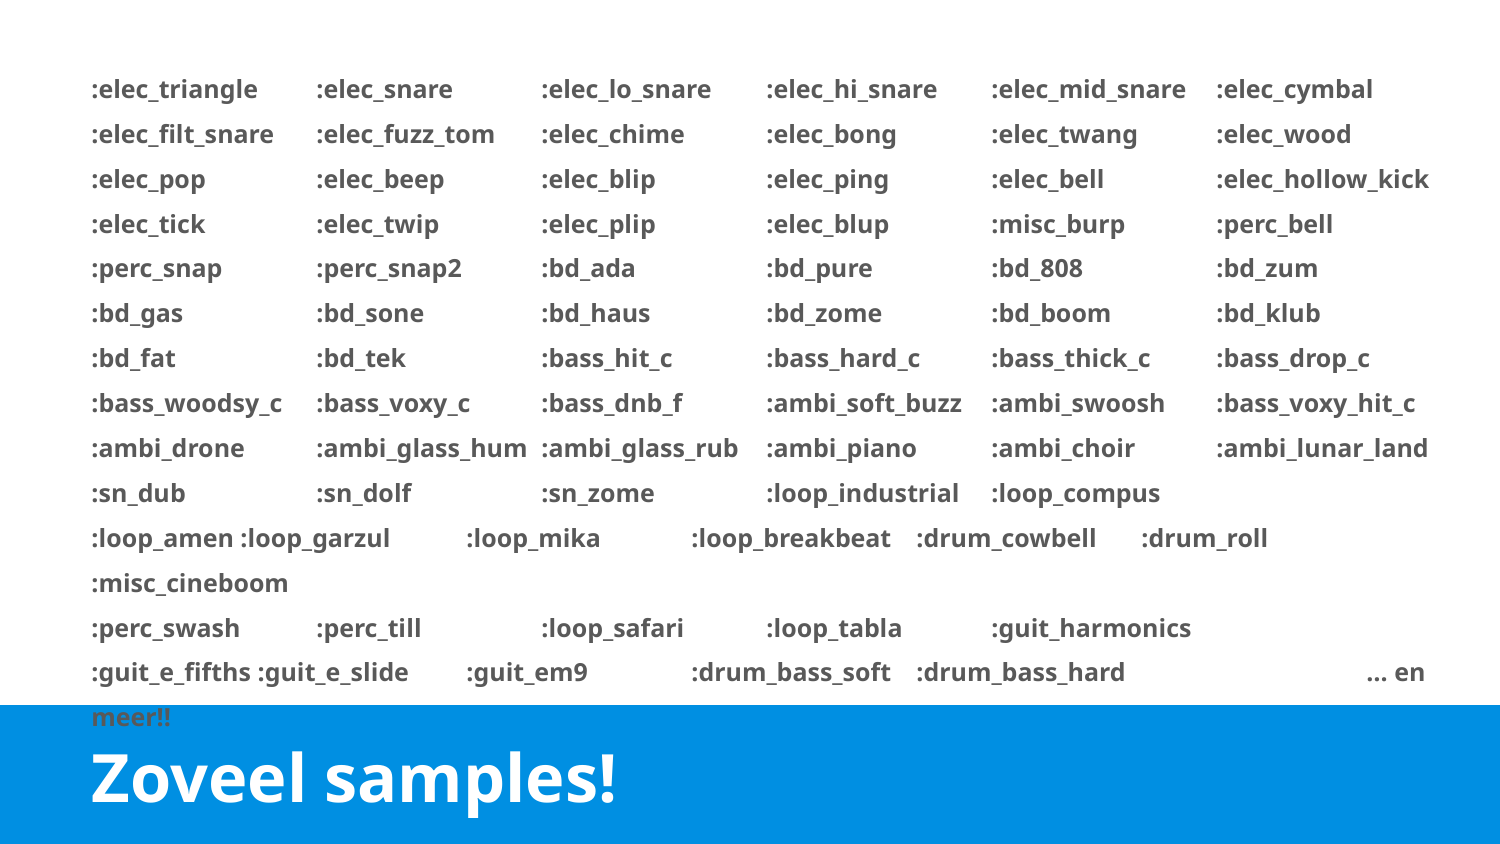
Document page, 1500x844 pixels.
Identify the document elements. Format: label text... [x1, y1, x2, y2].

picture [0, 705, 1500, 844]
list :elec_triangle :elec_snare :elec_lo_snare :elec_hi_snare :elec_mid_snare :elec_cymbal :elec_filt_snare :elec_fuzz_tom :elec_chime :elec_bong :elec_twang :elec_wood :elec_pop :elec_beep :elec_blip :elec_ping :elec_bell :elec_hollow_kick :elec_tick :elec_twip :elec_plip :elec_blup :misc_burp :perc_bell :perc_snap :perc_snap2 :bd_ada :bd_pure :bd_808 :bd_zum :bd_gas :bd_sone :bd_haus :bd_zome :bd_boom :bd_klub :bd_fat :bd_tek :bass_hit_c :bass_hard_c :bass_thick_c :bass_drop_c :bass_woodsy_c :bass_voxy_c :bass_dnb_f :ambi_soft_buzz :ambi_swoosh :bass_voxy_hit_c :ambi_drone :ambi_glass_hum :ambi_glass_rub :ambi_piano :ambi_choir :ambi_lunar_land :sn_dub :sn_dolf :sn_zome :loop_industrial :loop_compus :loop_amen :loop_garzul :loop_mika :loop_breakbeat :drum_cowbell :drum_roll :misc_cineboom :perc_swash :perc_till :loop_safari :loop_tabla :guit_harmonics :guit_e_fifths :guit_e_slide :guit_em9 :drum_bass_soft :drum_bass_hard … en meer!! [76, 43, 1500, 375]
title Zoveel samples! [76, 721, 1500, 828]
